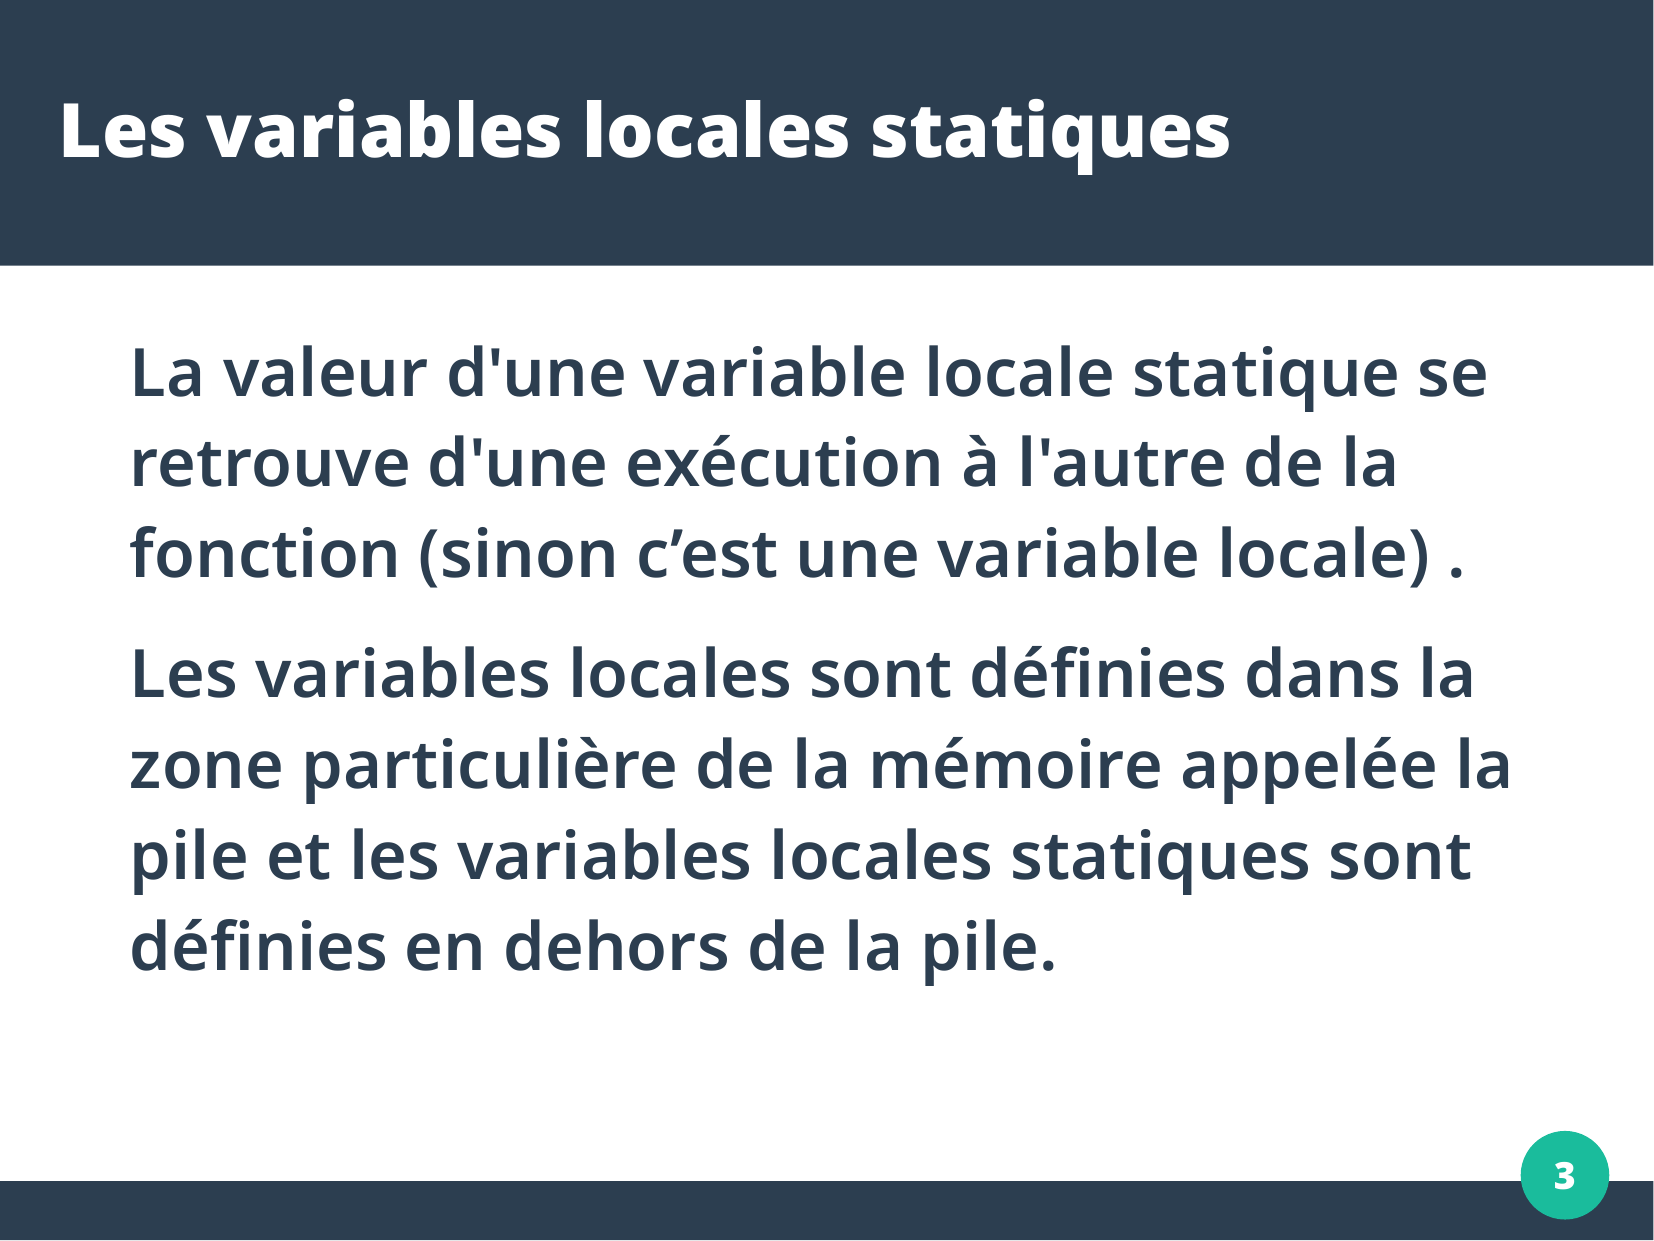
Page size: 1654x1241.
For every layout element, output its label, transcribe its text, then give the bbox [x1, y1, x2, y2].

list La valeur d'une variable locale statique se retrouve d'une exécution à l'autre de la fonction (sinon c’est une variable locale) . Les variables locales sont définies dans la zone particulière de la mémoire appelée la pile et les variables locales statiques sont définies en dehors de la pile. [59, 324, 1595, 1152]
title Les variables locales statiques [59, 49, 1595, 207]
